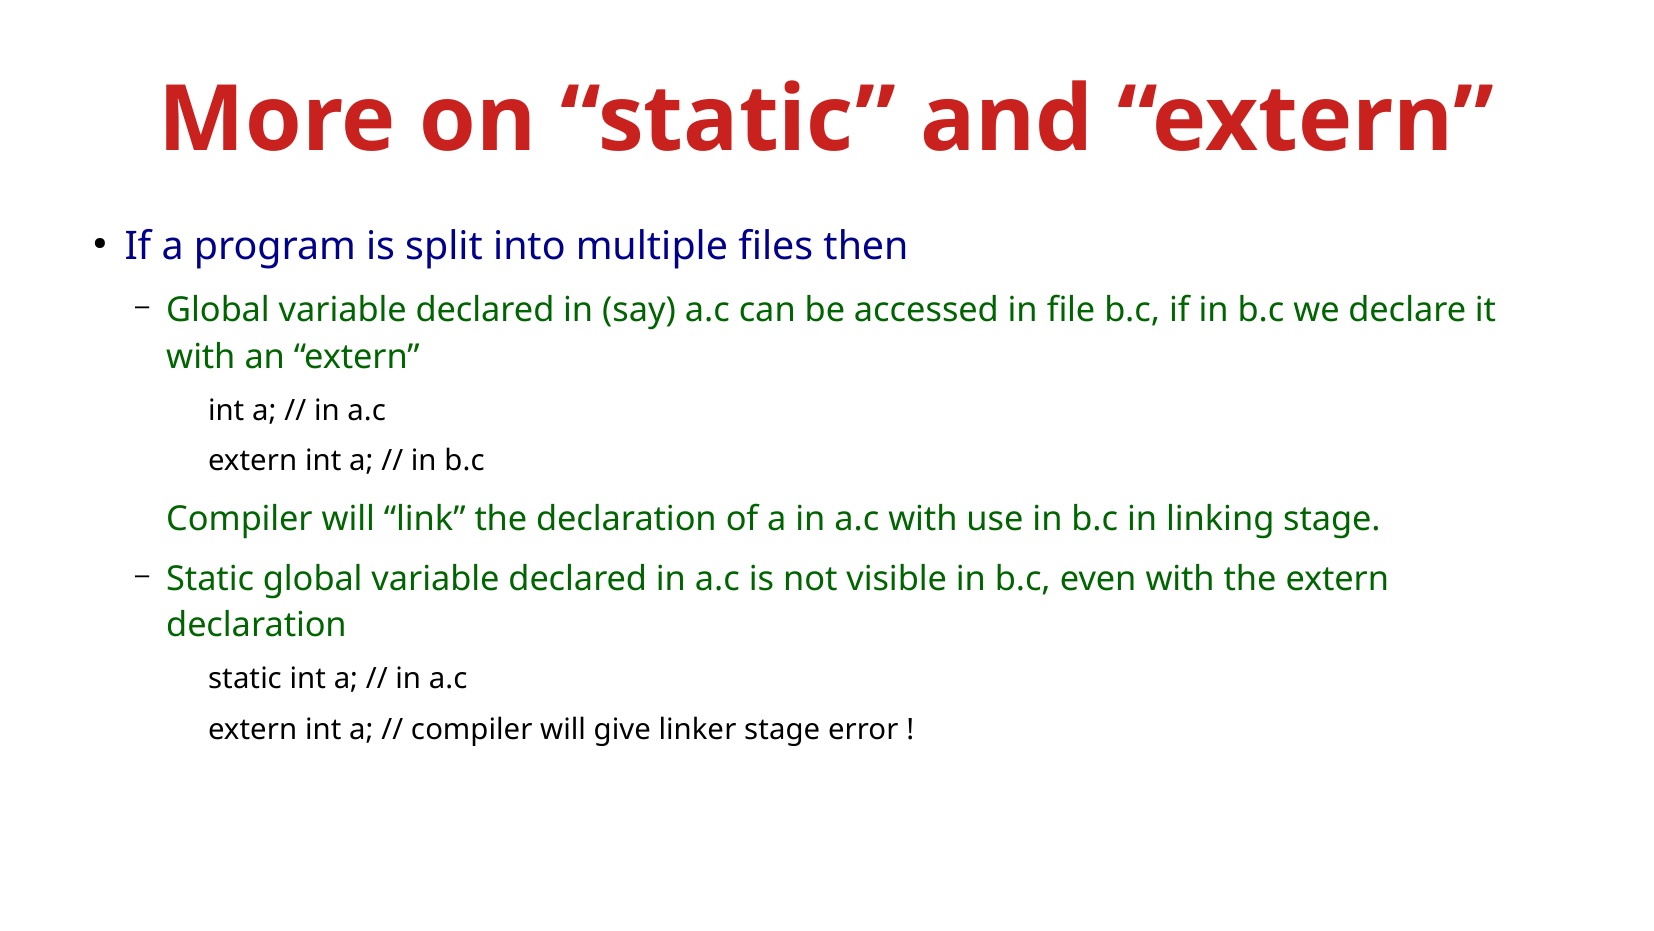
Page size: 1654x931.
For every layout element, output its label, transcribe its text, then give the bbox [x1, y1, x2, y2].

title More on “static” and “extern” [82, 37, 1571, 193]
list If a program is split into multiple files then Global variable declared in (say) a.c can be accessed in file b.c, if in b.c we declare it with an “extern” int a; // in a.c extern int a; // in b.c Compiler will “link” the declaration of a in a.c with use in b.c in linking stage. Static global variable declared in a.c is not visible in b.c, even with the extern declaration static int a; // in a.c extern int a; // compiler will give linker stage error ! [82, 217, 1571, 758]
